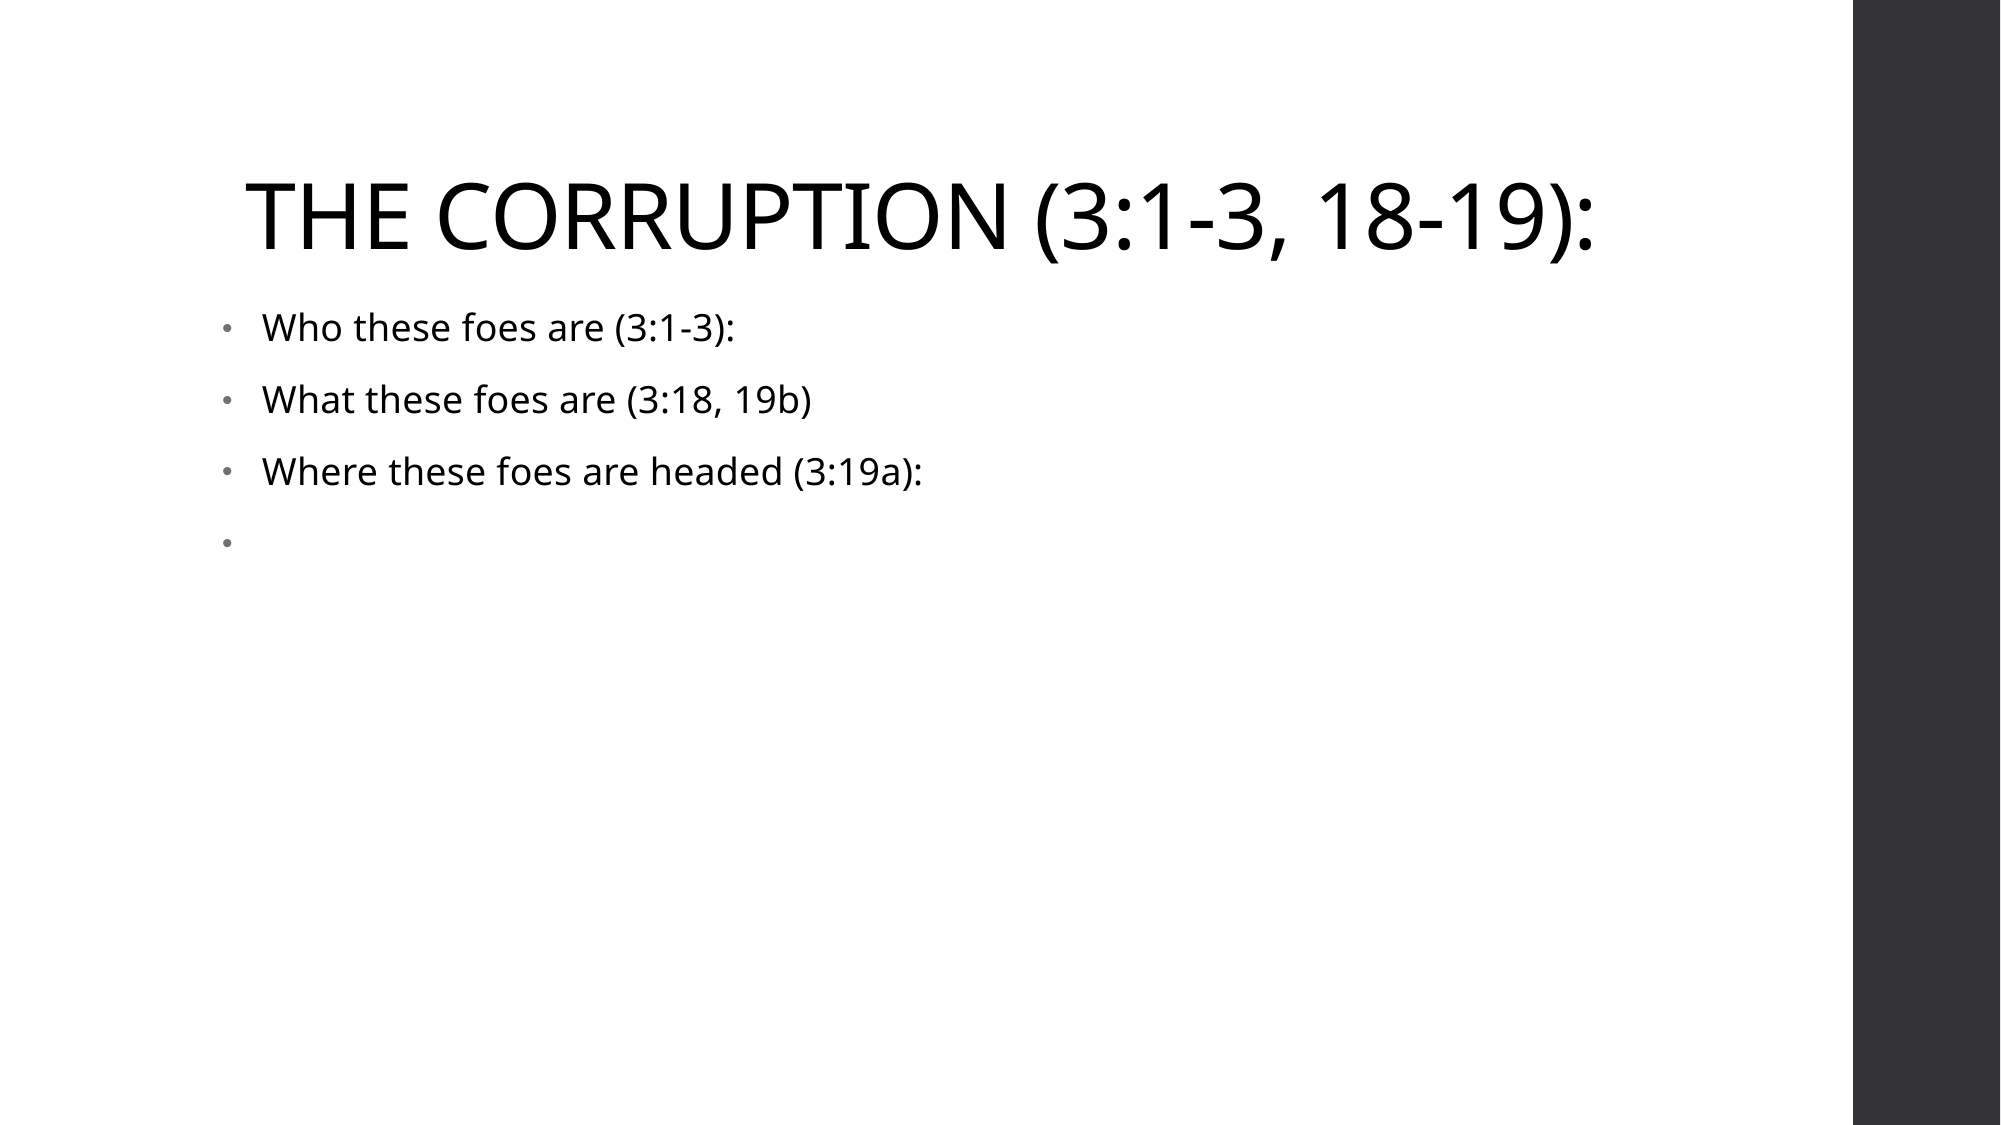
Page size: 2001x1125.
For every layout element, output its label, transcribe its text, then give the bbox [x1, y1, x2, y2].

list Who these foes are (3:1-3): What these foes are (3:18, 19b) Where these foes are headed (3:19a): [206, 299, 1617, 1014]
title THE CORRUPTION (3:1-3, 18-19): [206, 60, 1797, 278]
